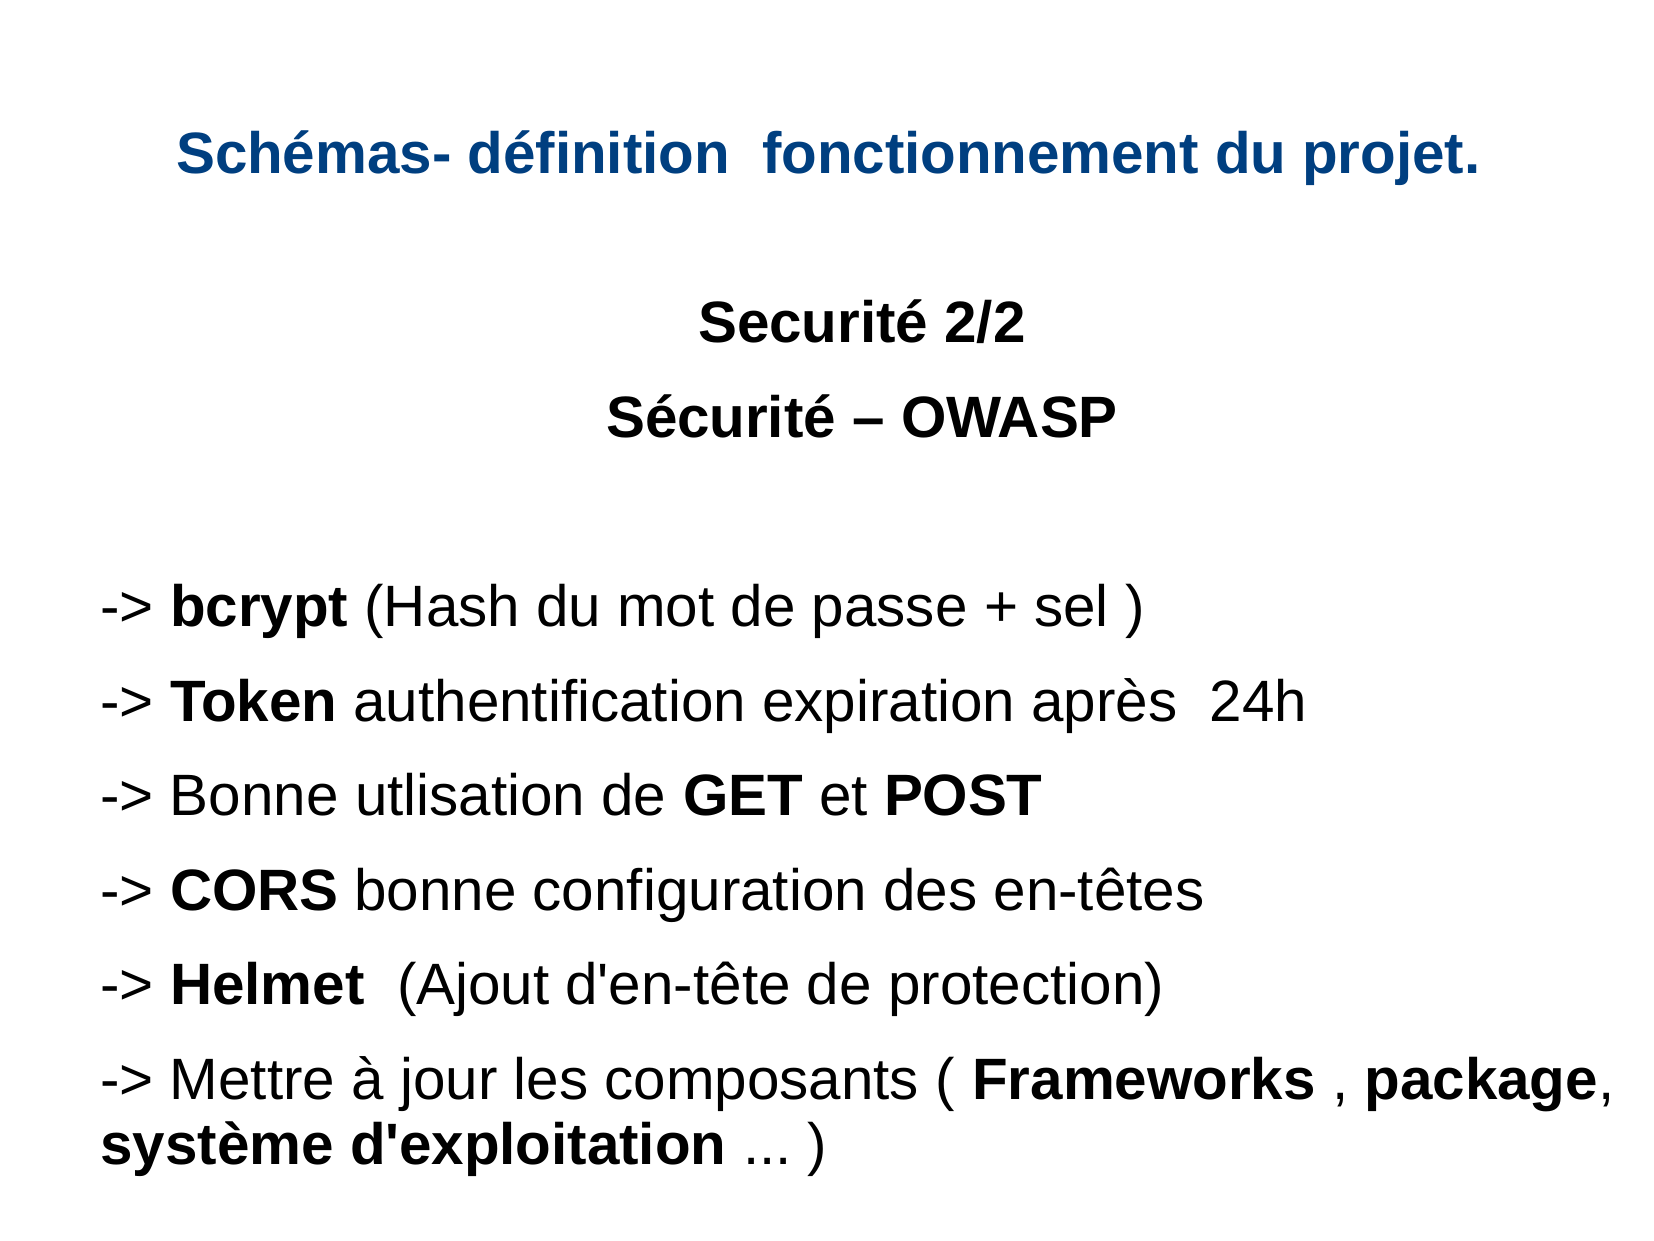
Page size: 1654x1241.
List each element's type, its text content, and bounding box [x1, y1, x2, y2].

title Schémas- définition fonctionnement du projet. [82, 49, 1571, 257]
list Securité 2/2 Sécurité – OWASP -> bcrypt (Hash du mot de passe + sel ) -> Token authentification expiration après 24h -> Bonne utlisation de GET et POST -> CORS bonne configuration des en-têtes -> Helmet (Ajout d'en-tête de protection) -> Mettre à jour les composants ( Frameworks , package, système d'exploitation ... ) [29, 290, 1625, 1241]
